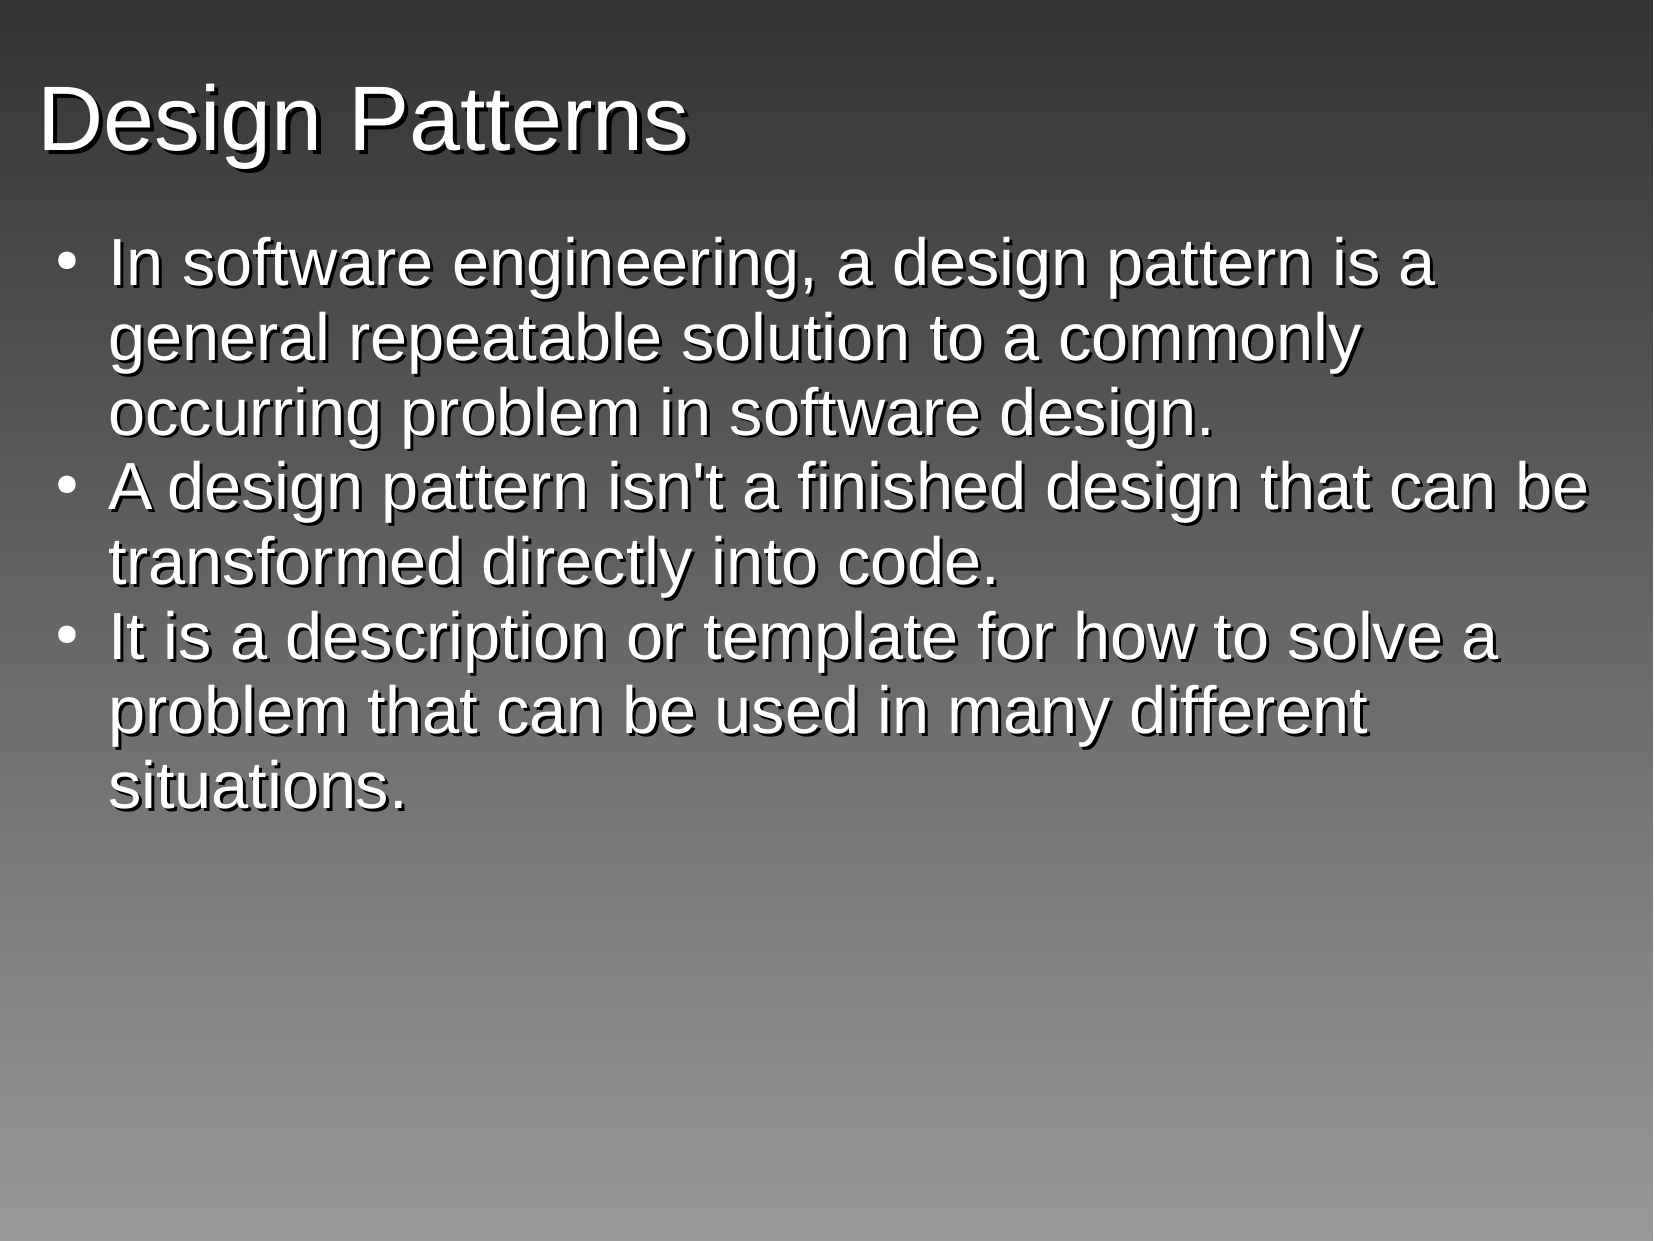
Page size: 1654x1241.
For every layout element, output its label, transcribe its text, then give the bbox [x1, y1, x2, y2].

title Design Patterns [37, 49, 1613, 188]
list In software engineering, a design pattern is a general repeatable solution to a commonly occurring problem in software design. A design pattern isn't a finished design that can be transformed directly into code. It is a description or template for how to solve a problem that can be used in many different situations. [37, 225, 1613, 1126]
